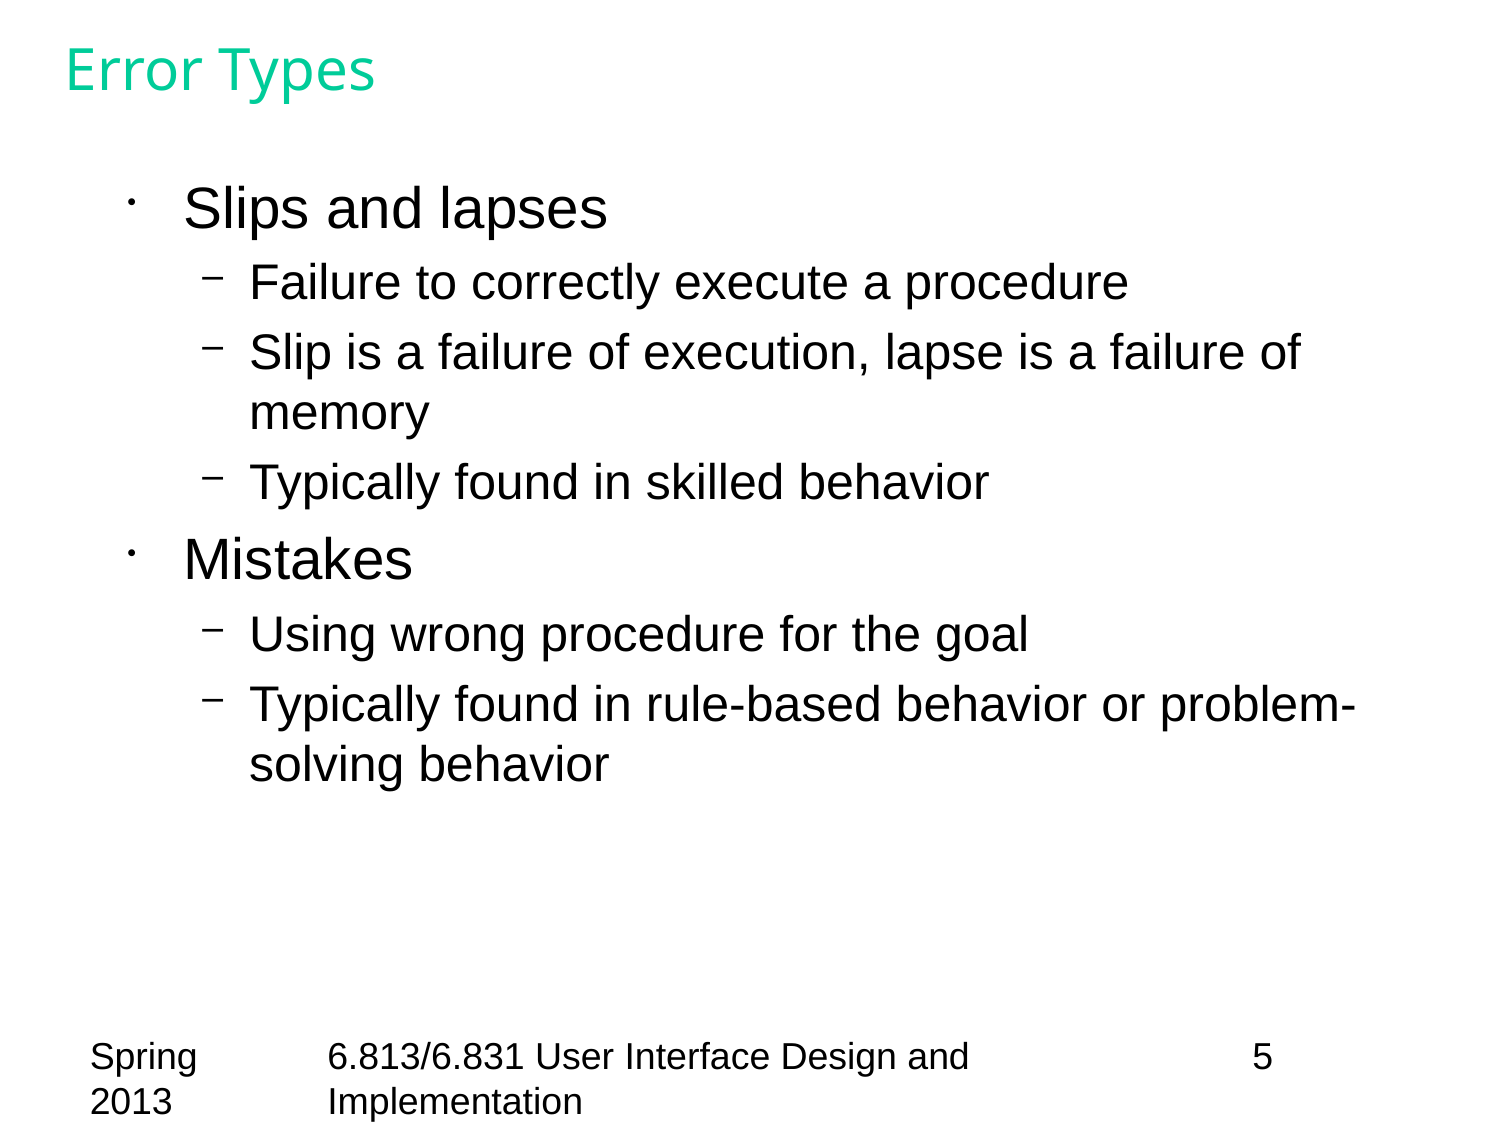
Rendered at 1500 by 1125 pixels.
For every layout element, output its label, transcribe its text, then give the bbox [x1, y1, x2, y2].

slide_number Spring 2013 [75, 1024, 300, 1103]
title Error Types [50, 24, 1438, 150]
slide_number <number> [1237, 1024, 1425, 1103]
footer 6.813/6.831 User Interface Design and Implementation [312, 1024, 1225, 1103]
list Slips and lapses Failure to correctly execute a procedure Slip is a failure of execution, lapse is a failure of memory Typically found in skilled behavior Mistakes Using wrong procedure for the goal Typically found in rule-based behavior or problem-solving behavior [112, 162, 1388, 1000]
